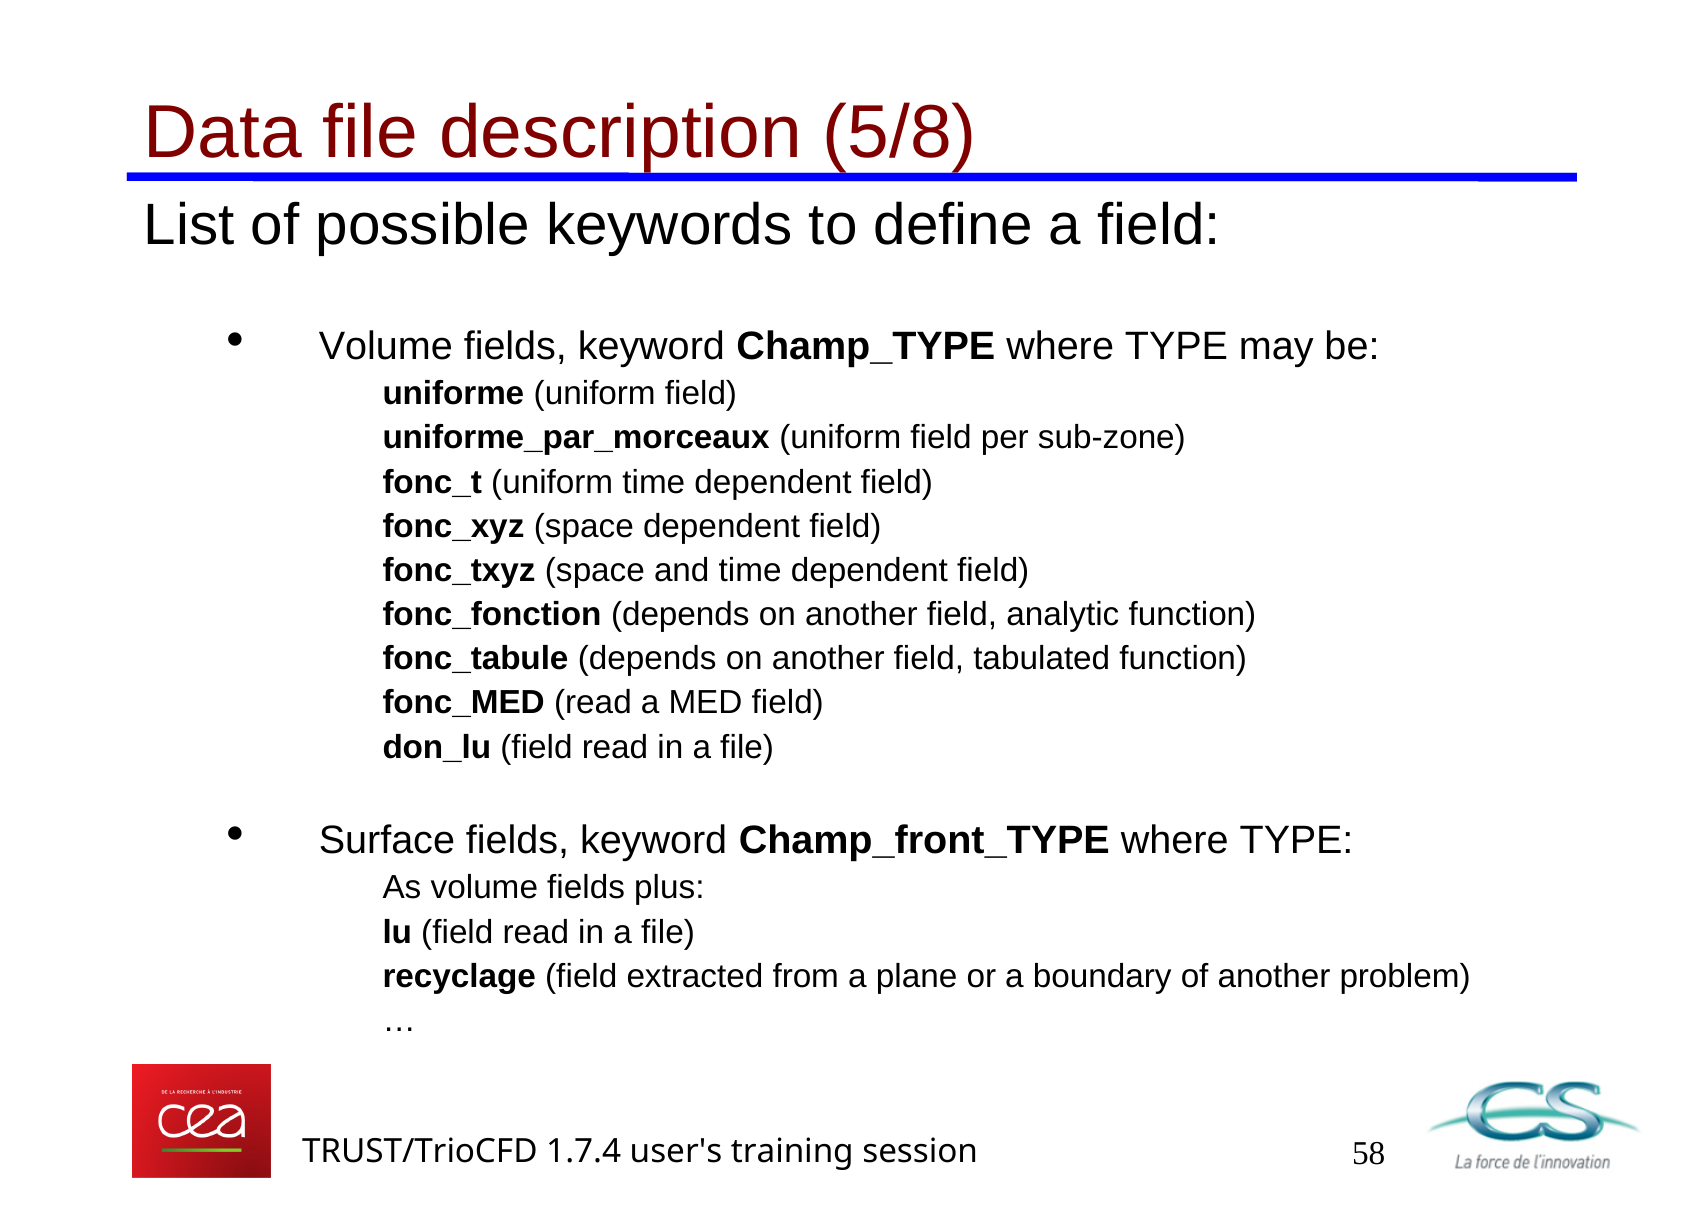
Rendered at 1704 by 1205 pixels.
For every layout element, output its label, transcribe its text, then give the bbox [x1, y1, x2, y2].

title Data file description (5/8) [127, 181, 1577, 186]
title Data file description (5/8) [127, 39, 1577, 172]
picture [132, 1137, 271, 1178]
list List of possible keywords to define a field: Volume fields, keyword Champ_TYPE where TYPE may be: uniforme (uniform field) uniforme_par_morceaux (uniform field per sub-zone) fonc_t (uniform time dependent field) fonc_xyz (space dependent field) fonc_txyz (space and time dependent field) fonc_fonction (depends on another field, analytic function) fonc_tabule (depends on another field, tabulated function) fonc_MED (read a MED field) don_lu (field read in a file) Surface fields, keyword Champ_front_TYPE where TYPE: As volume fields plus: lu (field read in a file) recyclage (field extracted from a plane or a boundary of another problem) … [127, 186, 1577, 1137]
picture [1423, 1072, 1648, 1179]
